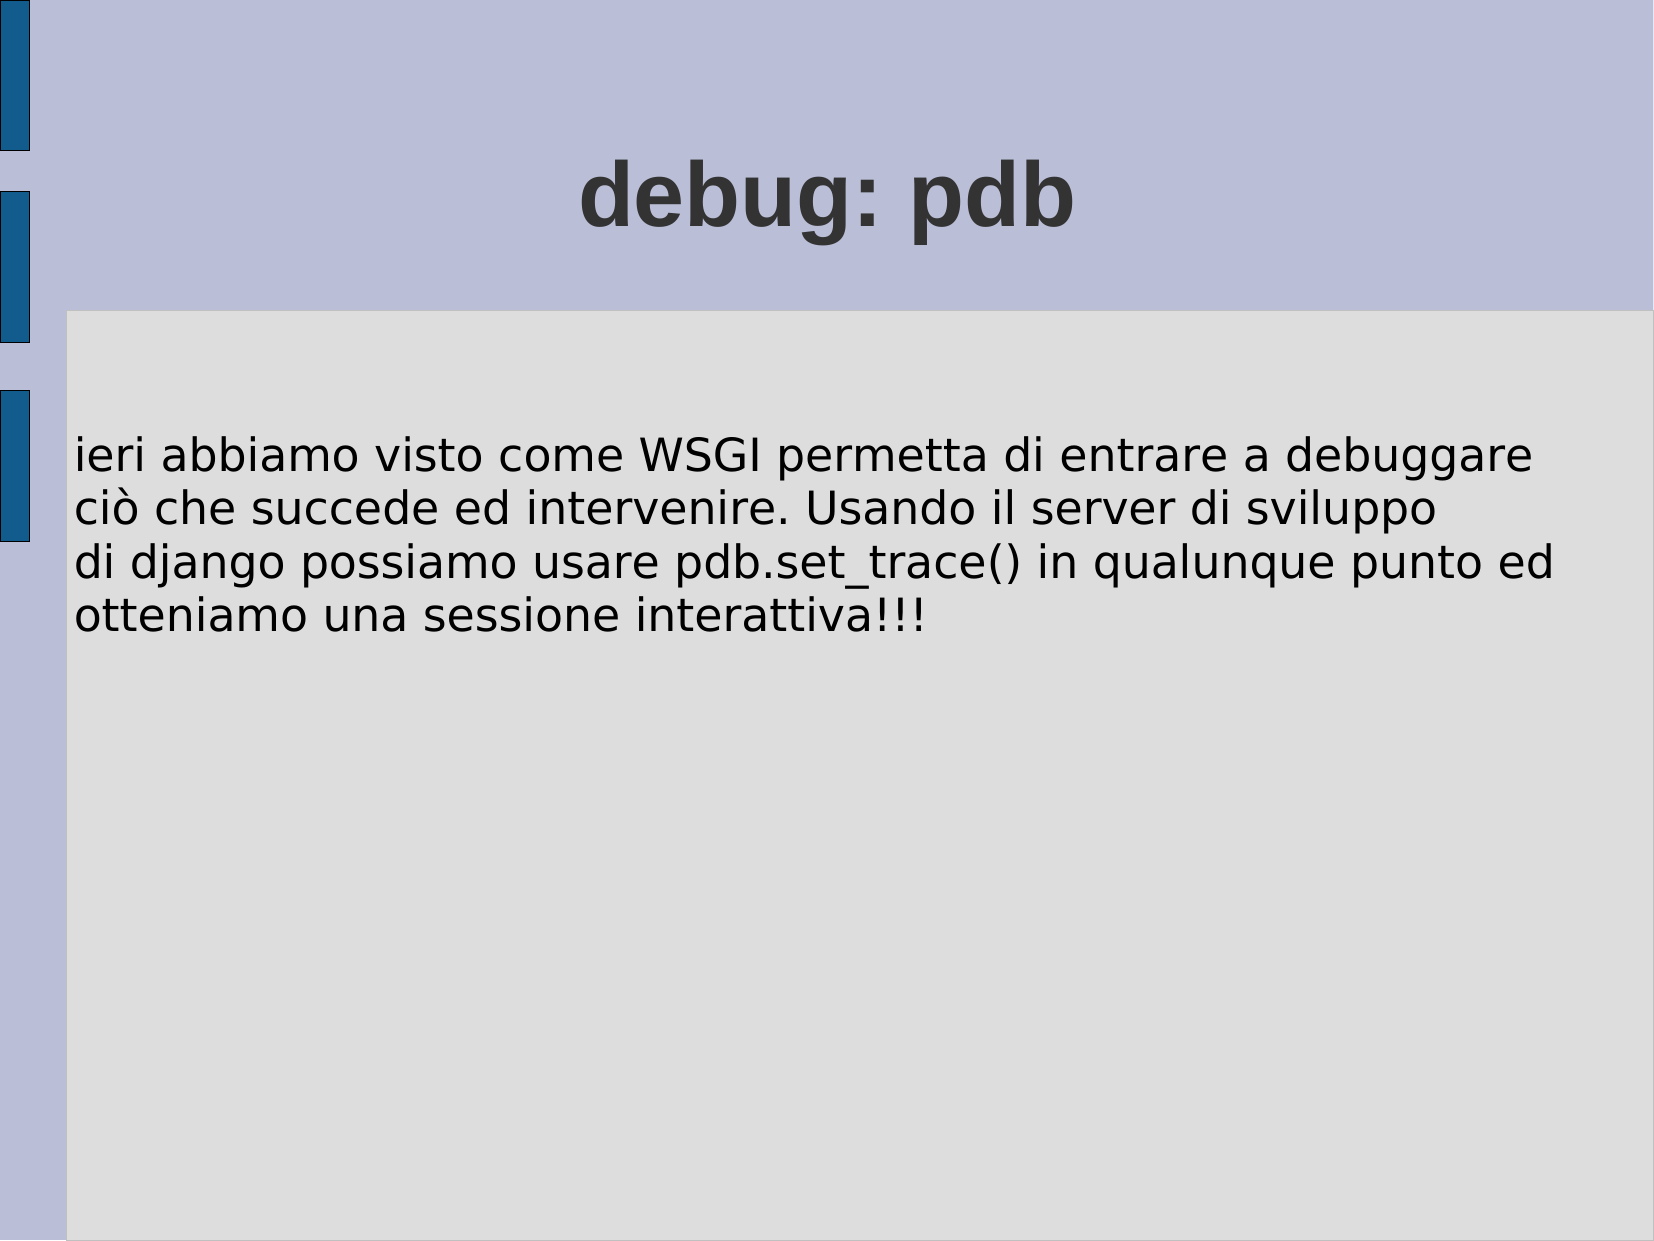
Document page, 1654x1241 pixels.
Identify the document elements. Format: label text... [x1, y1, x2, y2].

title debug: pdb [121, 98, 1534, 291]
text_box ieri abbiamo visto come WSGI permetta di entrare a debuggare ciò che succede ed intervenire. Usando il server di sviluppo di django possiamo usare pdb.set_trace() in qualunque punto ed otteniamo una sessione interattiva!!! [59, 421, 1558, 650]
